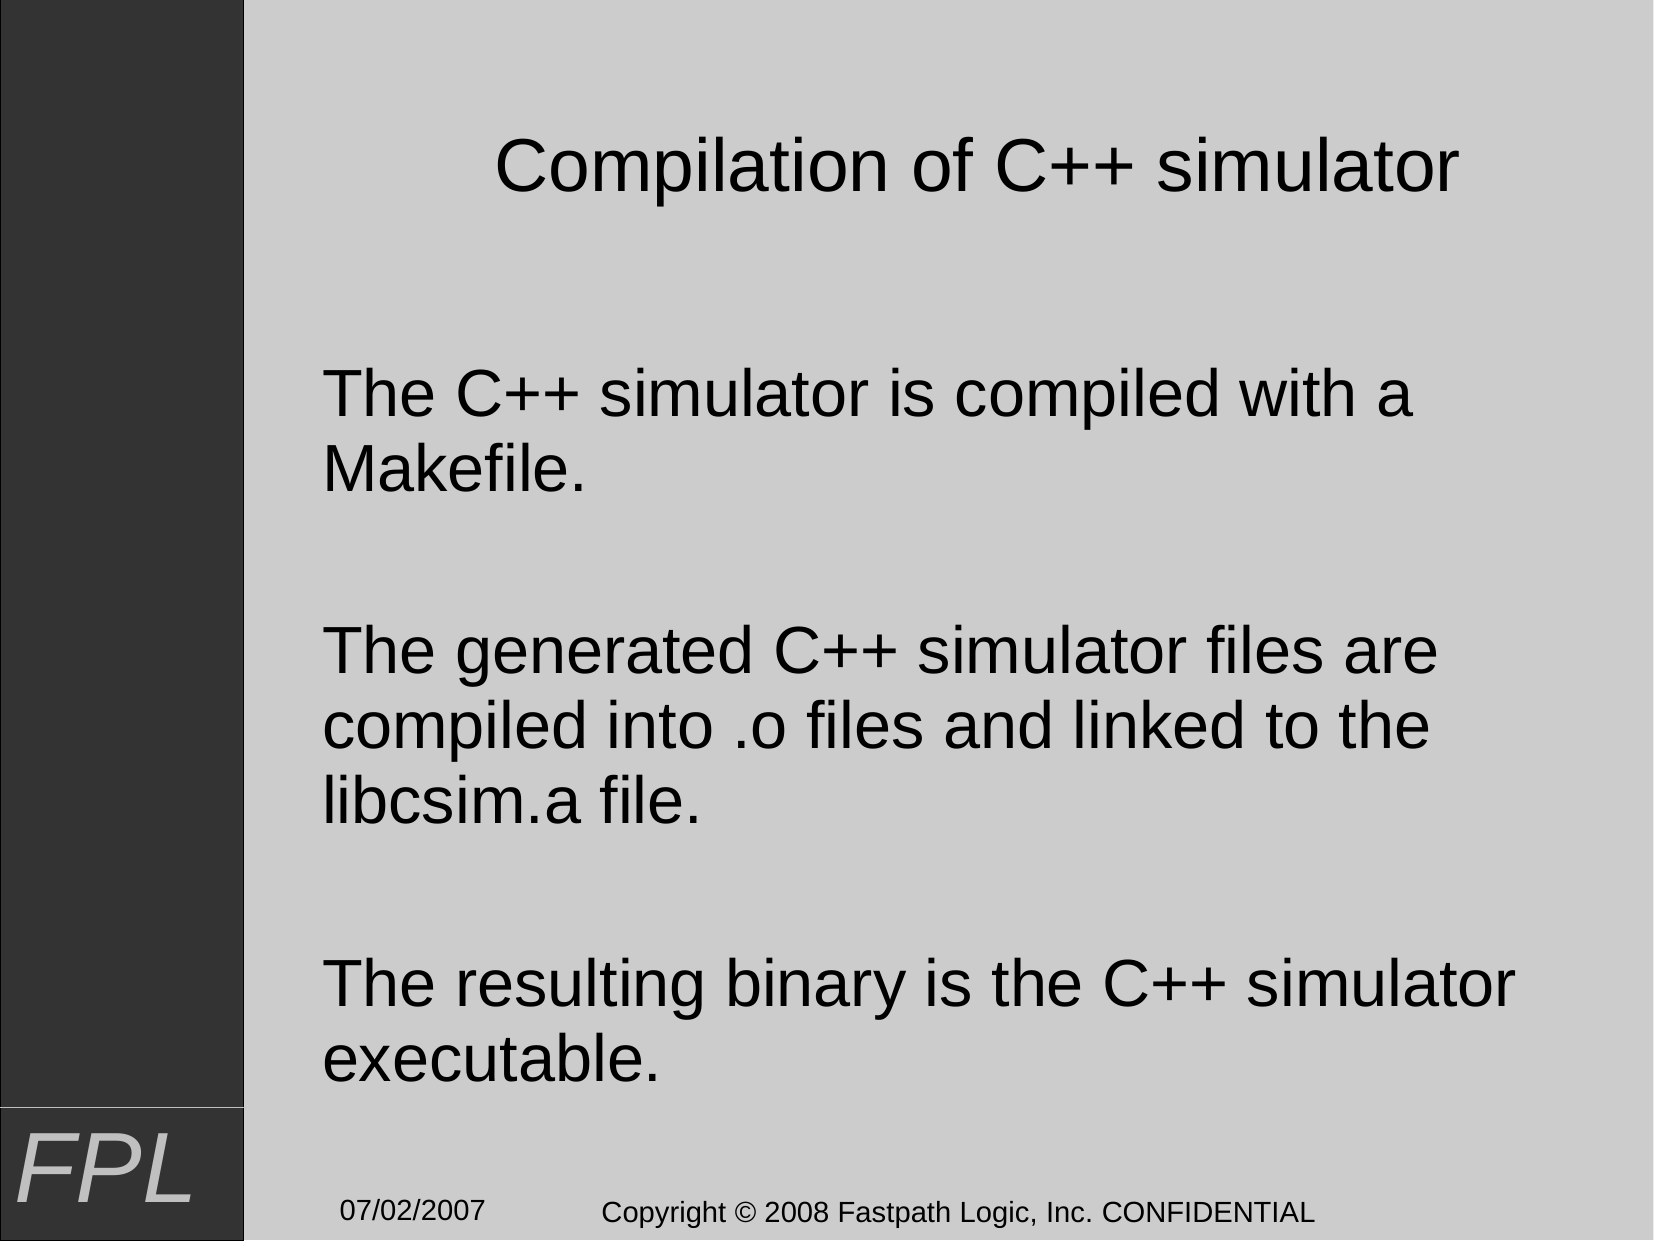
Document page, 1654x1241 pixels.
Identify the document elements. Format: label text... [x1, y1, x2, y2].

subtitle The C++ simulator is compiled with a Makefile. The generated C++ simulator files are compiled into .o files and linked to the libcsim.a file. The resulting binary is the C++ simulator executable. [322, 245, 1635, 1206]
title Compilation of C++ simulator [427, 57, 1530, 245]
